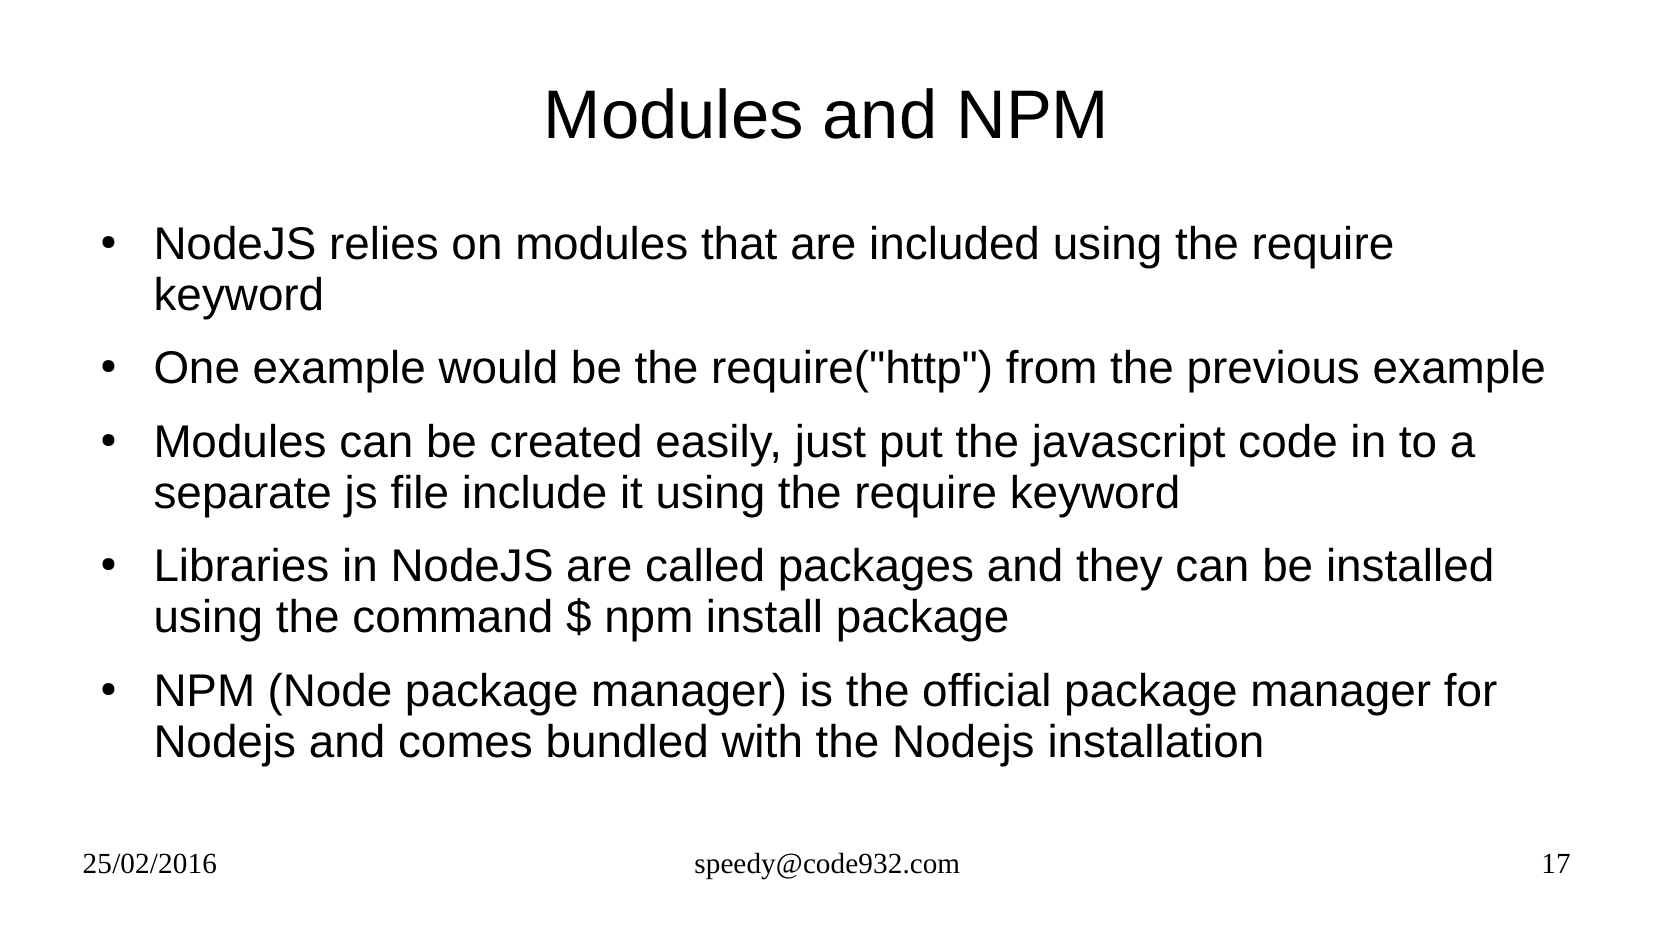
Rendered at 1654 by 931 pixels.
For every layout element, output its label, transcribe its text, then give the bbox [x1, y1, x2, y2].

title Modules and NPM [82, 37, 1571, 193]
list NodeJS relies on modules that are included using the require keyword One example would be the require("http") from the previous example Modules can be created easily, just put the javascript code in to a separate js file include it using the require keyword Libraries in NodeJS are called packages and they can be installed using the command $ npm install package NPM (Node package manager) is the official package manager for Nodejs and comes bundled with the Nodejs installation [82, 217, 1571, 758]
